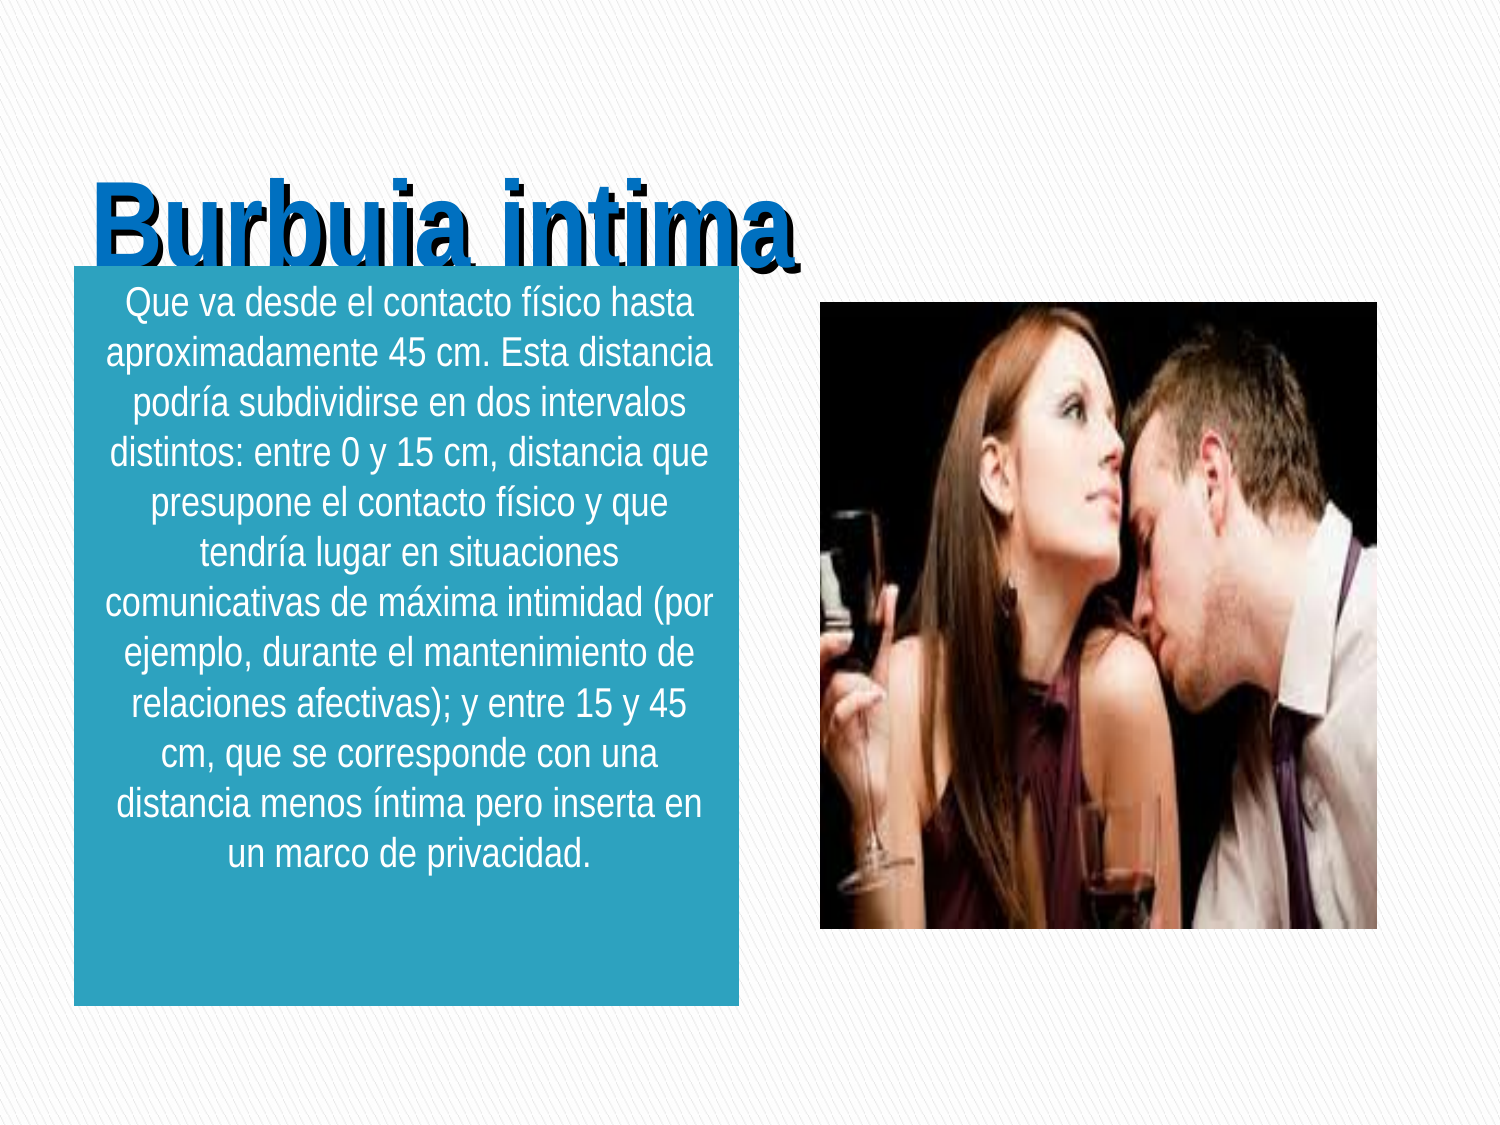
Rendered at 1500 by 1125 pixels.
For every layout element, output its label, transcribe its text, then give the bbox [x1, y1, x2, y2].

title Burbuja intima [75, 44, 1426, 233]
list Que va desde el contacto físico hasta aproximadamente 45 cm. Esta distancia podría subdividirse en dos intervalos distintos: entre 0 y 15 cm, distancia que presupone el contacto físico y que tendría lugar en situaciones comunicativas de máxima intimidad (por ejemplo, durante el mantenimiento de relaciones afectivas); y entre 15 y 45 cm, que se corresponde con una distancia menos íntima pero inserta en un marco de privacidad. [75, 267, 738, 1005]
picture [820, 302, 1377, 929]
